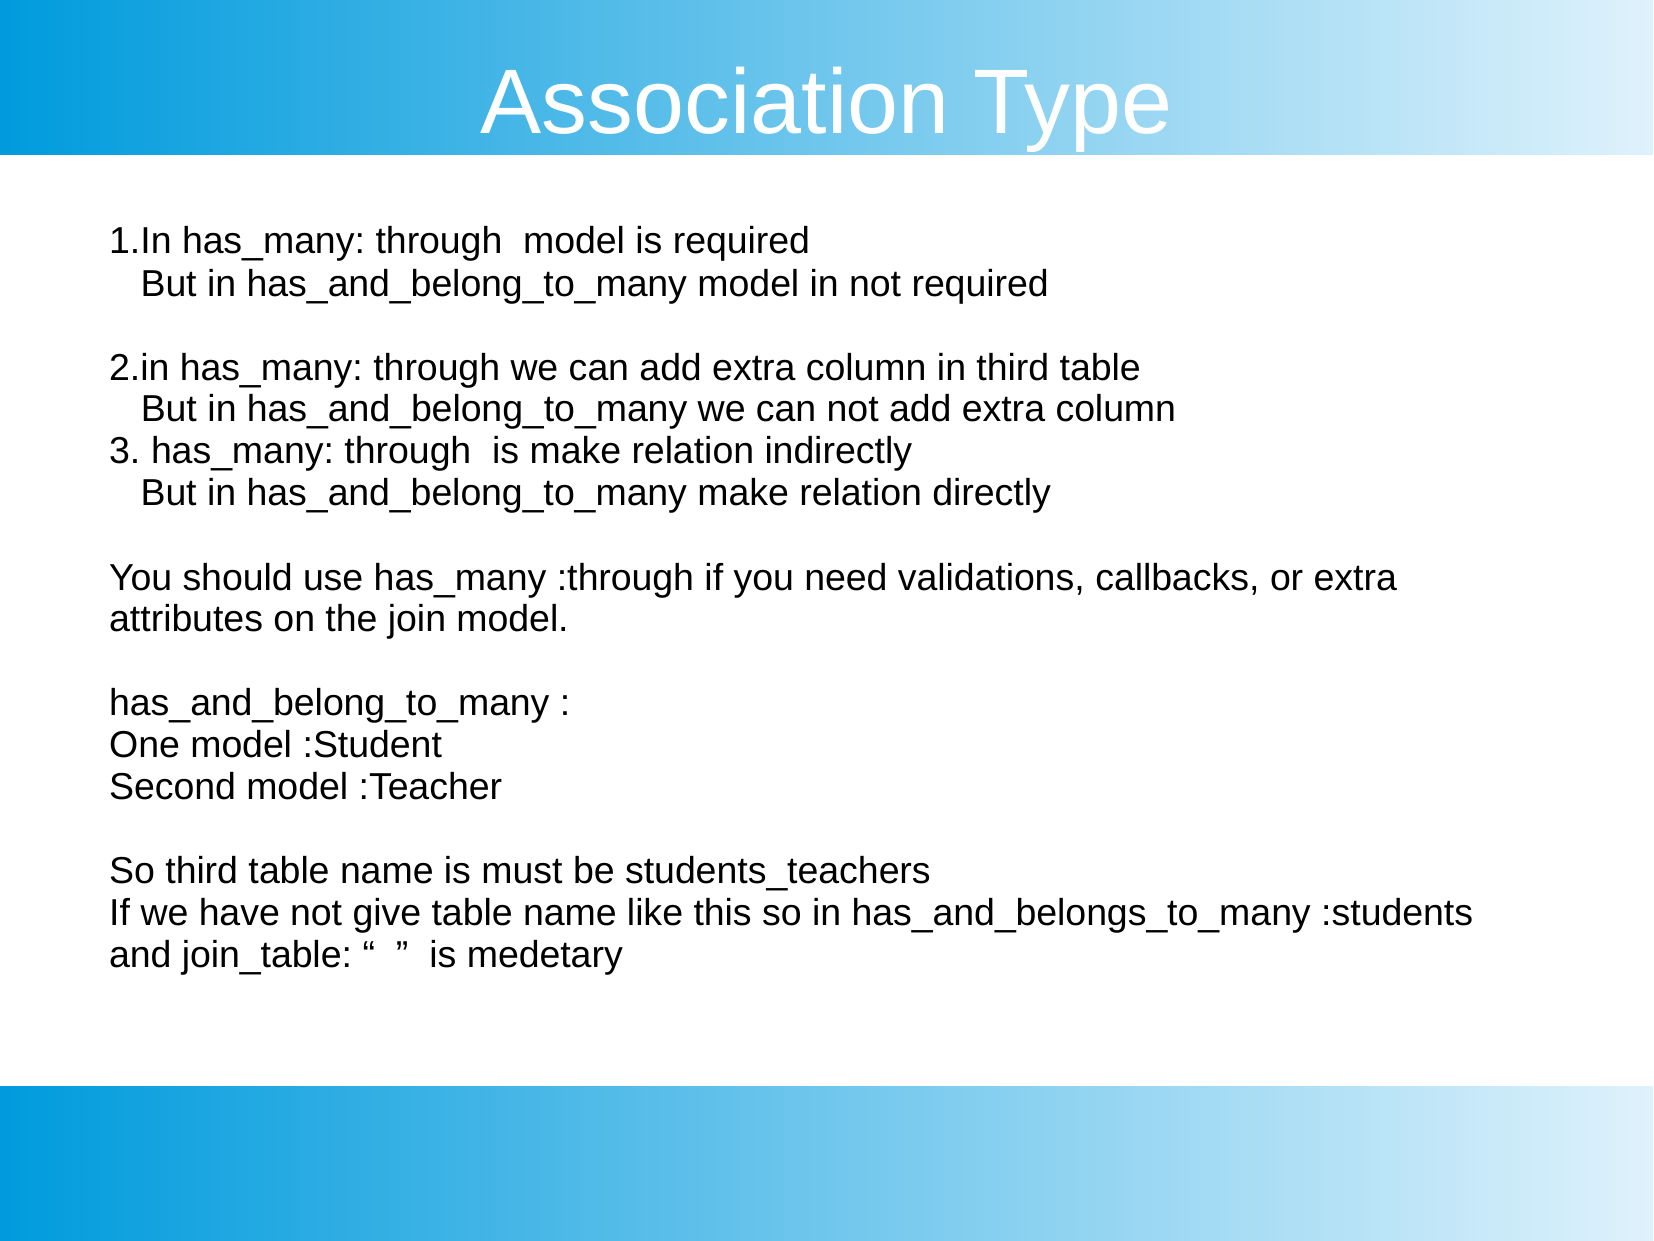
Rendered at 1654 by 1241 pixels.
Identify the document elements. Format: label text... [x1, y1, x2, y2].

text_box 1.In has_many: through model is required But in has_and_belong_to_many model in not required 2.in has_many: through we can add extra column in third table But in has_and_belong_to_many we can not add extra column 3. has_many: through is make relation indirectly But in has_and_belong_to_many make relation directly You should use has_many :through if you need validations, callbacks, or extra attributes on the join model. has_and_belong_to_many : One model :Student Second model :Teacher So third table name is must be students_teachers If we have not give table name like this so in has_and_belongs_to_many :students and join_table: “ ” is medetary [94, 212, 1512, 1026]
title Association Type [82, 49, 1571, 155]
